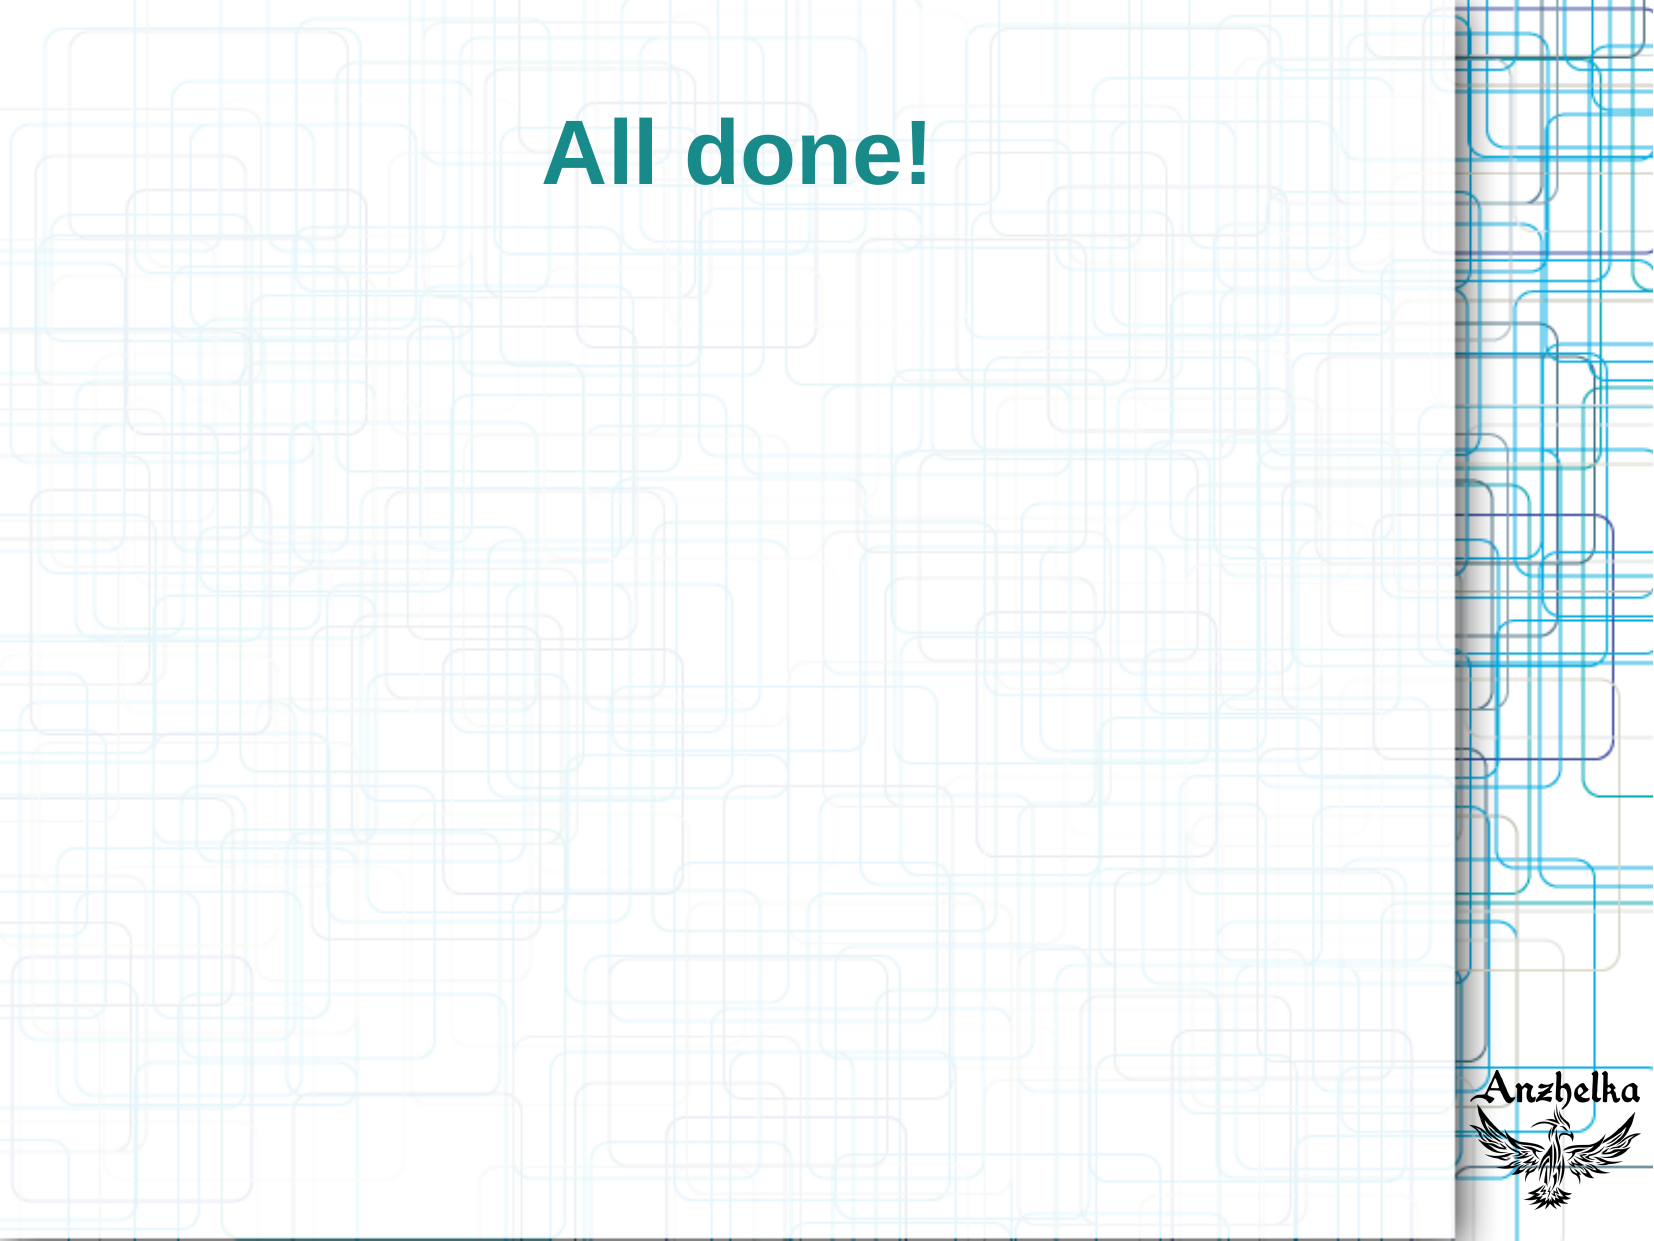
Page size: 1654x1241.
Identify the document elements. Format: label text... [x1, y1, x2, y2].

picture [0, 0, 1654, 1241]
title All done! [58, 49, 1417, 257]
